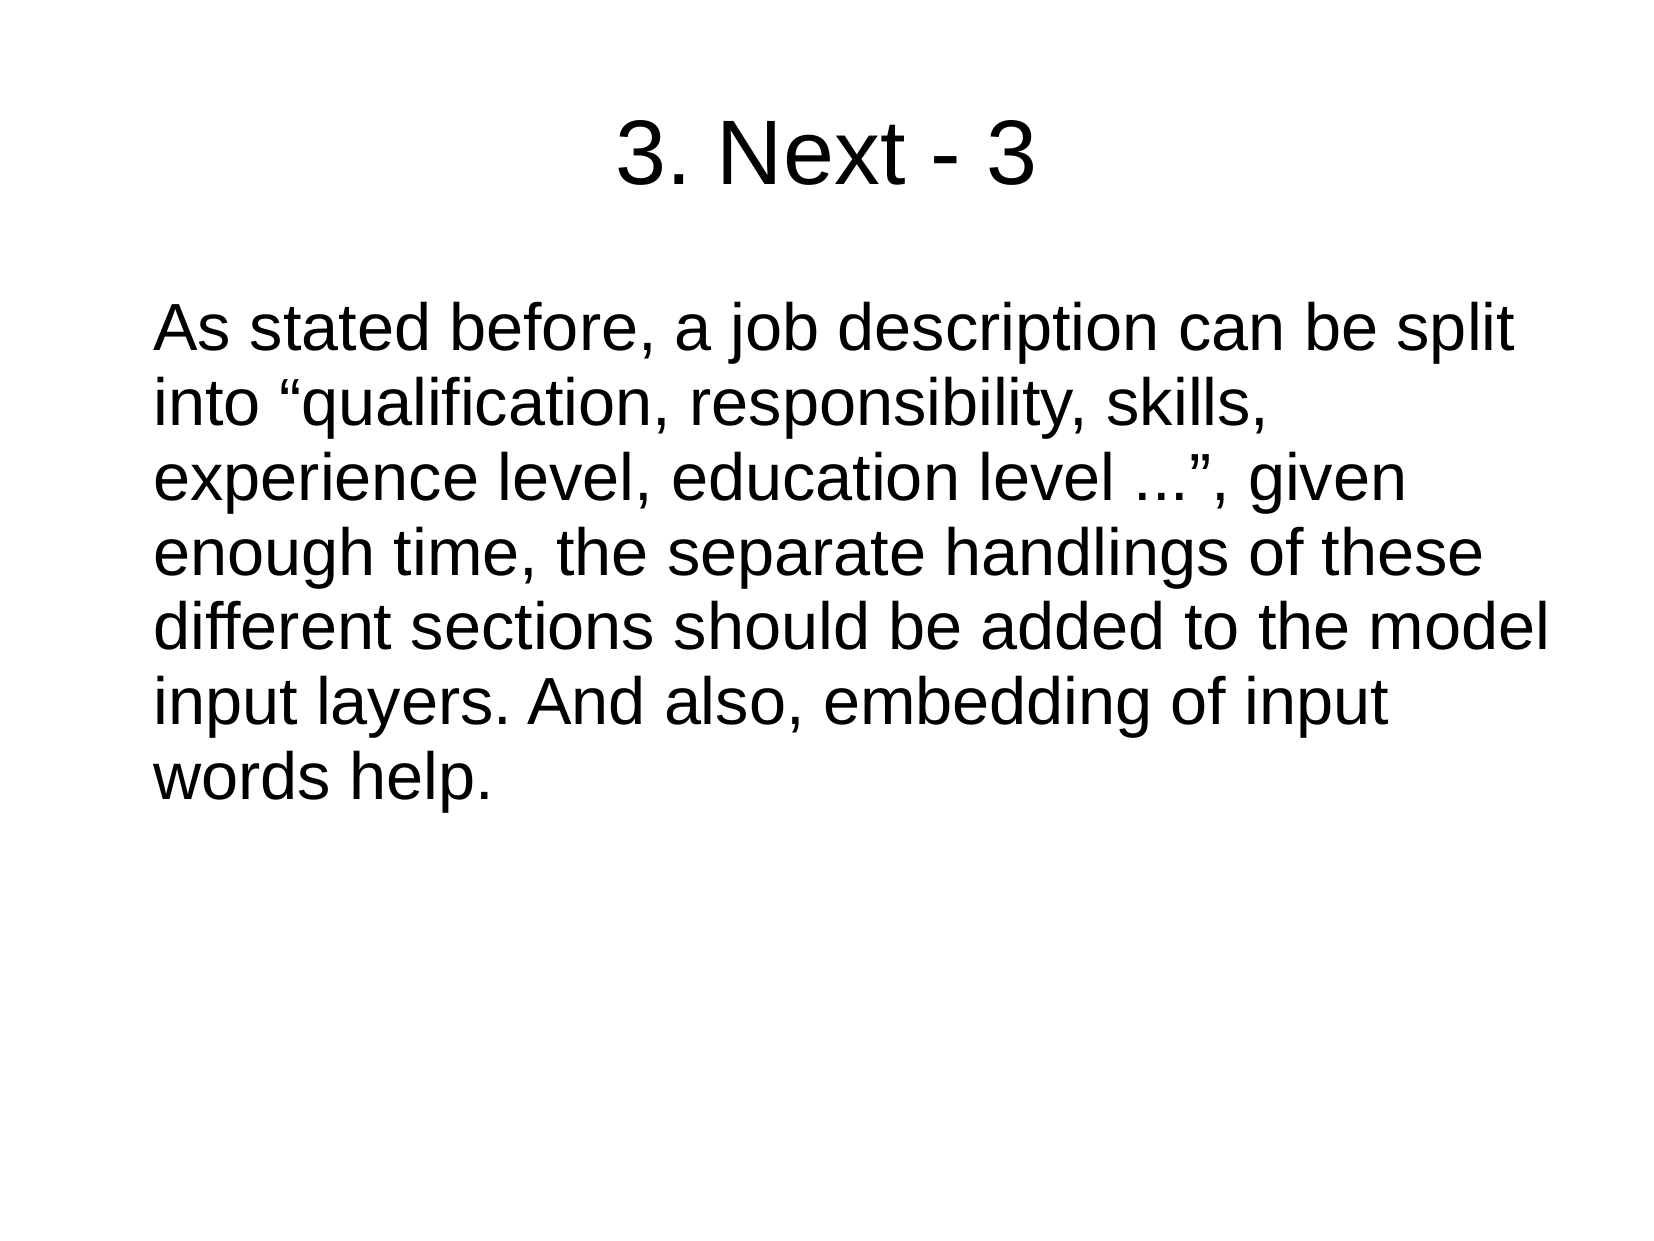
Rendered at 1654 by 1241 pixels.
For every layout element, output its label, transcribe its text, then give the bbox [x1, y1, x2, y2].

list As stated before, a job description can be split into “qualification, responsibility, skills, experience level, education level ...”, given enough time, the separate handlings of these different sections should be added to the model input layers. And also, embedding of input words help. [82, 290, 1571, 1010]
title 3. Next - 3 [82, 49, 1571, 257]
